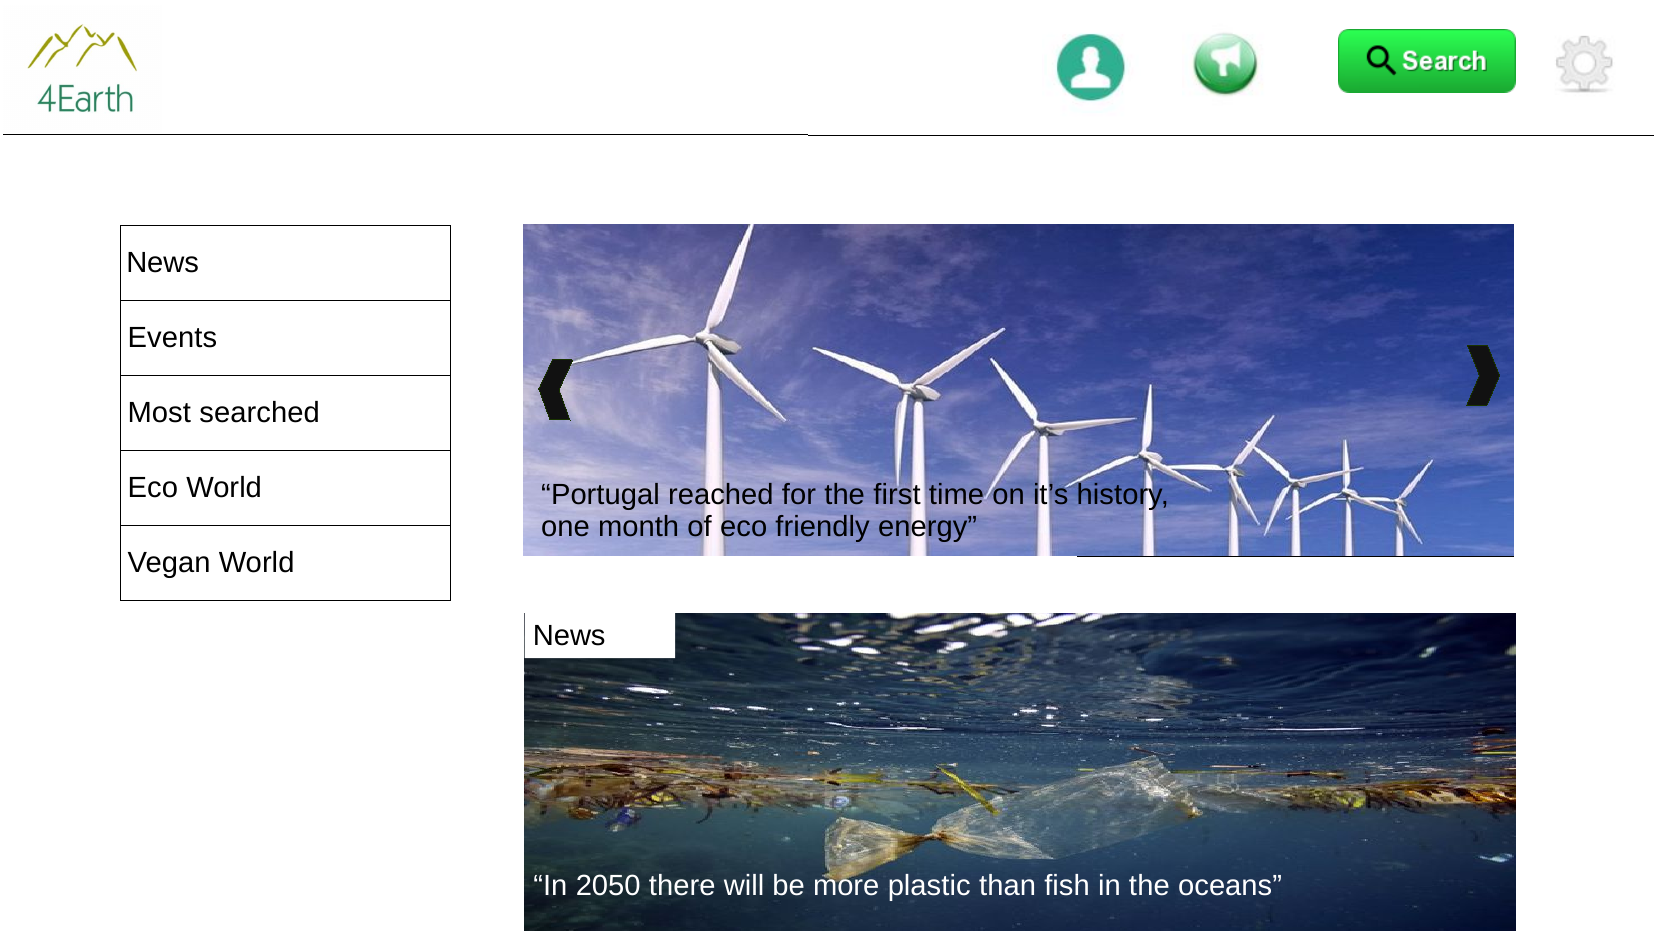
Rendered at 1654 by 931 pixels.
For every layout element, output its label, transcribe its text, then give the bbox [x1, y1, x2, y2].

title “Portugal reached for the first time on it’s history, one month of eco friendly energy” [541, 465, 1531, 556]
title Eco World [127, 465, 436, 511]
text_box [120, 376, 451, 450]
text_box [120, 225, 451, 300]
text_box [120, 526, 451, 601]
picture [523, 224, 1514, 556]
title News [524, 613, 676, 659]
picture [1545, 26, 1625, 106]
text_box [120, 301, 451, 375]
picture [1182, 14, 1276, 108]
text_box [538, 359, 573, 421]
title Most searched [127, 390, 436, 436]
picture [1338, 29, 1516, 93]
text_box [120, 451, 451, 525]
text_box [1466, 345, 1500, 406]
picture [3, 5, 162, 133]
title Events [127, 315, 436, 361]
title “In 2050 there will be more plastic than fish in the oceans” [533, 840, 1523, 931]
picture [1042, 14, 1141, 117]
picture [524, 613, 1516, 931]
title News [126, 240, 434, 286]
title Vegan World [127, 540, 436, 586]
